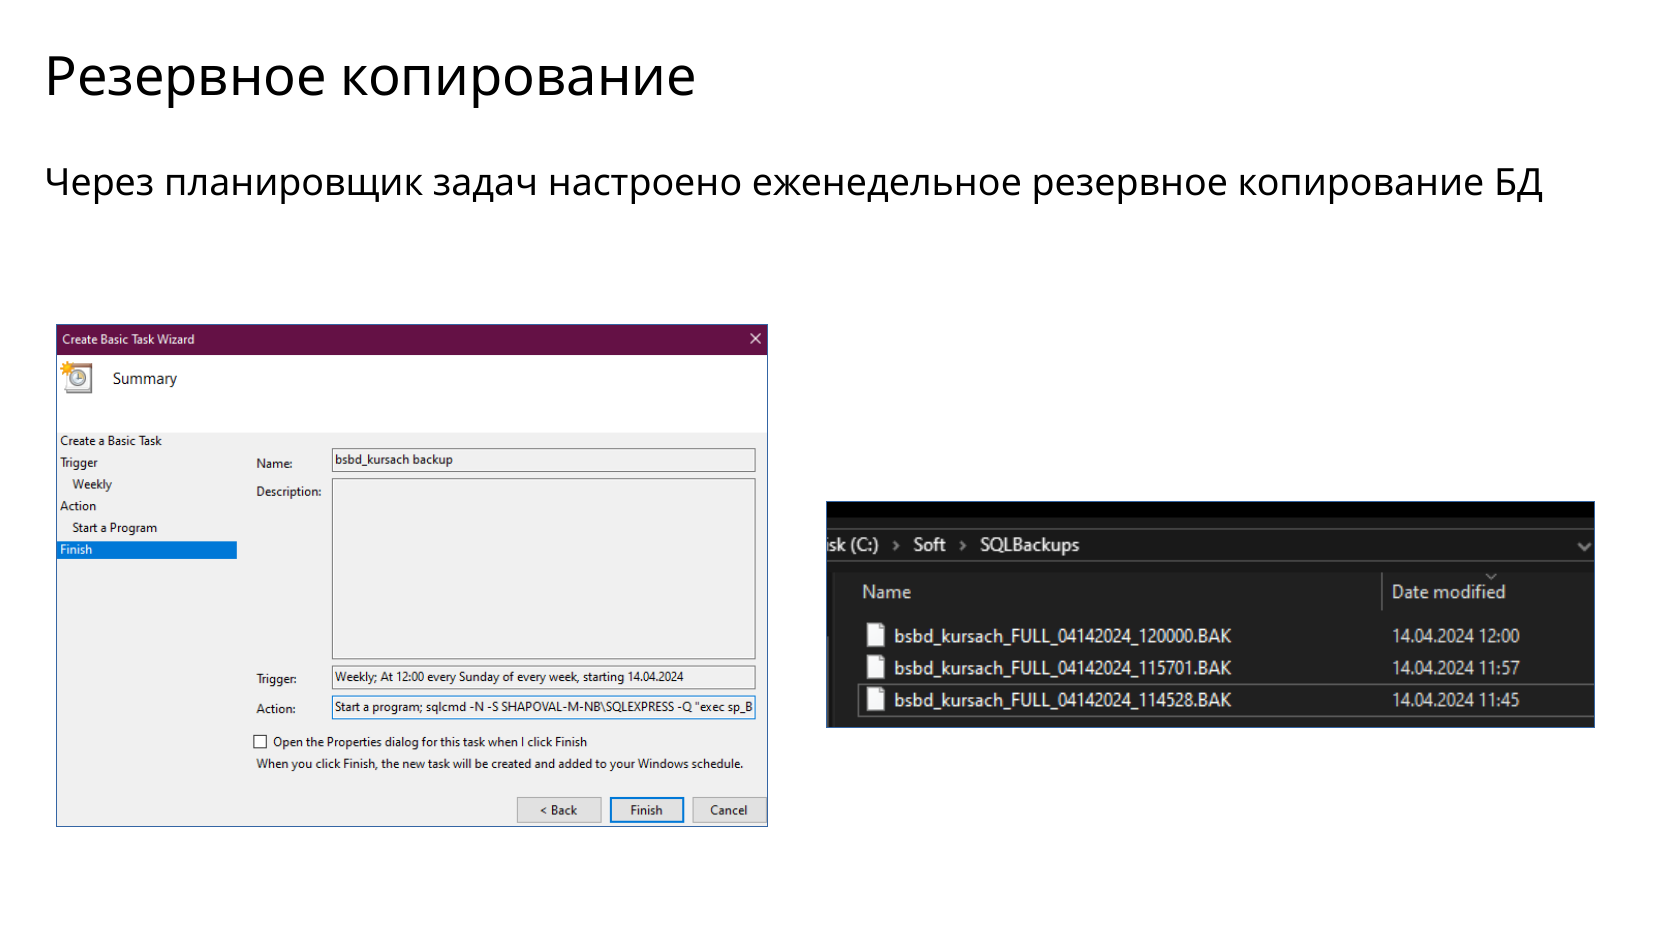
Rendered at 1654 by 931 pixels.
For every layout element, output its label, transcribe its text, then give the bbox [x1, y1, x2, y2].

text_box Резервное копирование [29, 29, 1625, 119]
text_box Через планировщик задач настроено еженедельное резервное копирование БД [29, 147, 1625, 286]
picture [826, 501, 1595, 728]
picture [56, 324, 768, 827]
